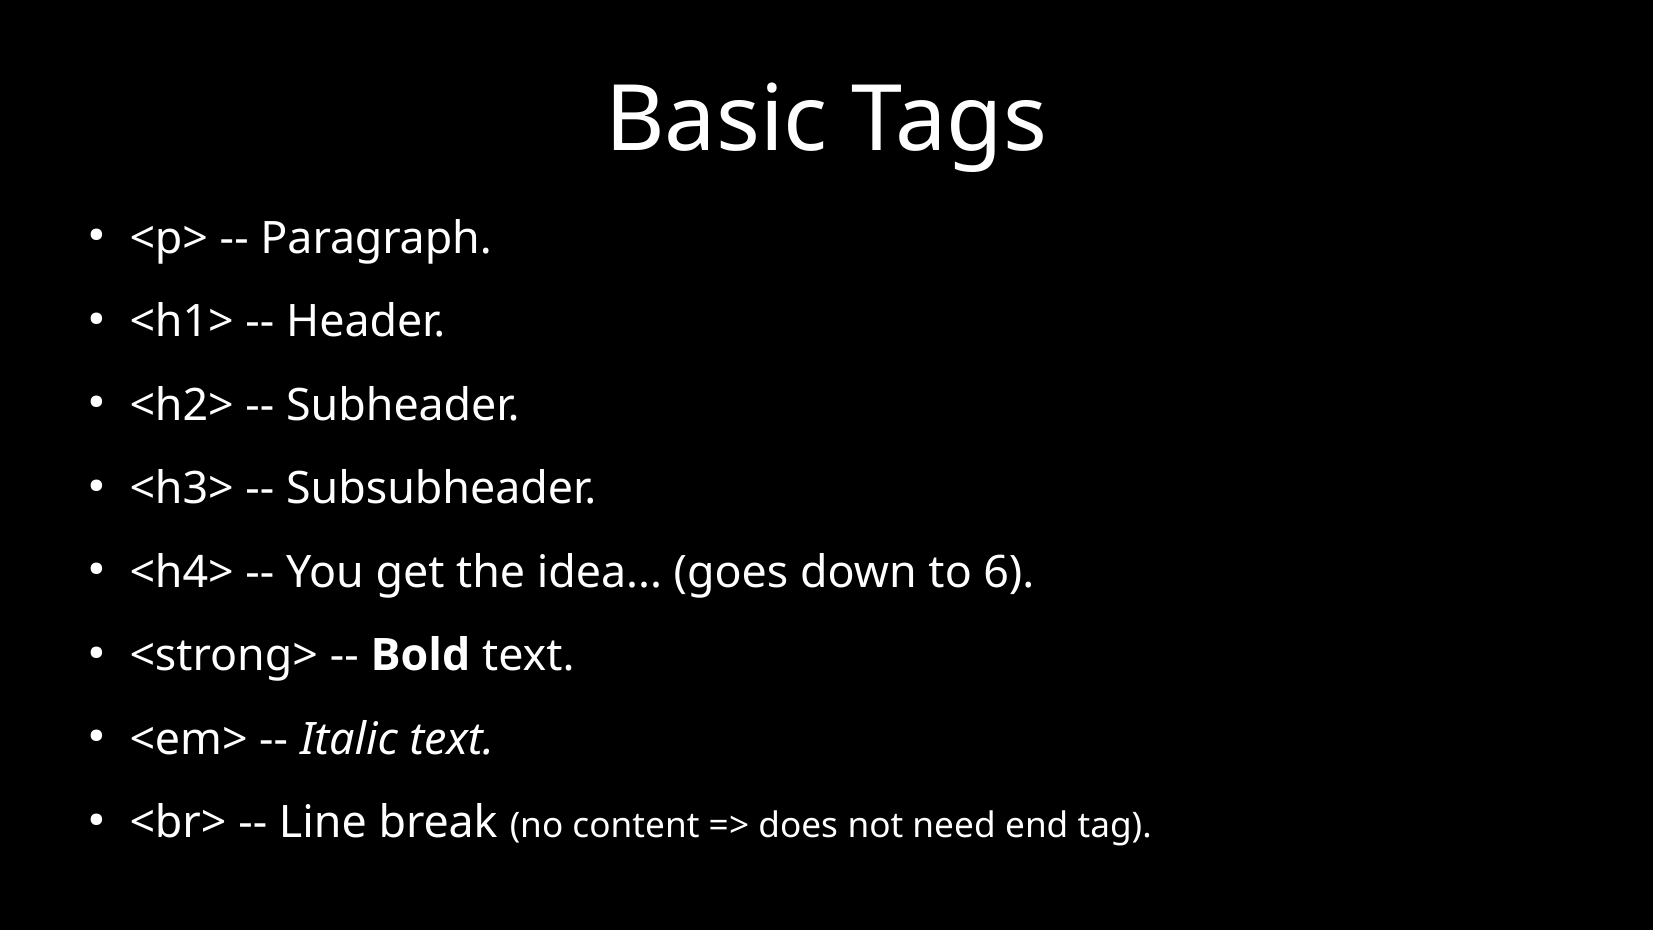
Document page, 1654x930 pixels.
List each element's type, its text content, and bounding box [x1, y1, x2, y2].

list <p> -- Paragraph. <h1> -- Header. <h2> -- Subheader. <h3> -- Subsubheader. <h4> -- You get the idea... (goes down to 6). <strong> -- Bold text. <em> -- Italic text. <br> -- Line break (no content => does not need end tag). [75, 205, 1608, 851]
title Basic Tags [82, 37, 1571, 193]
